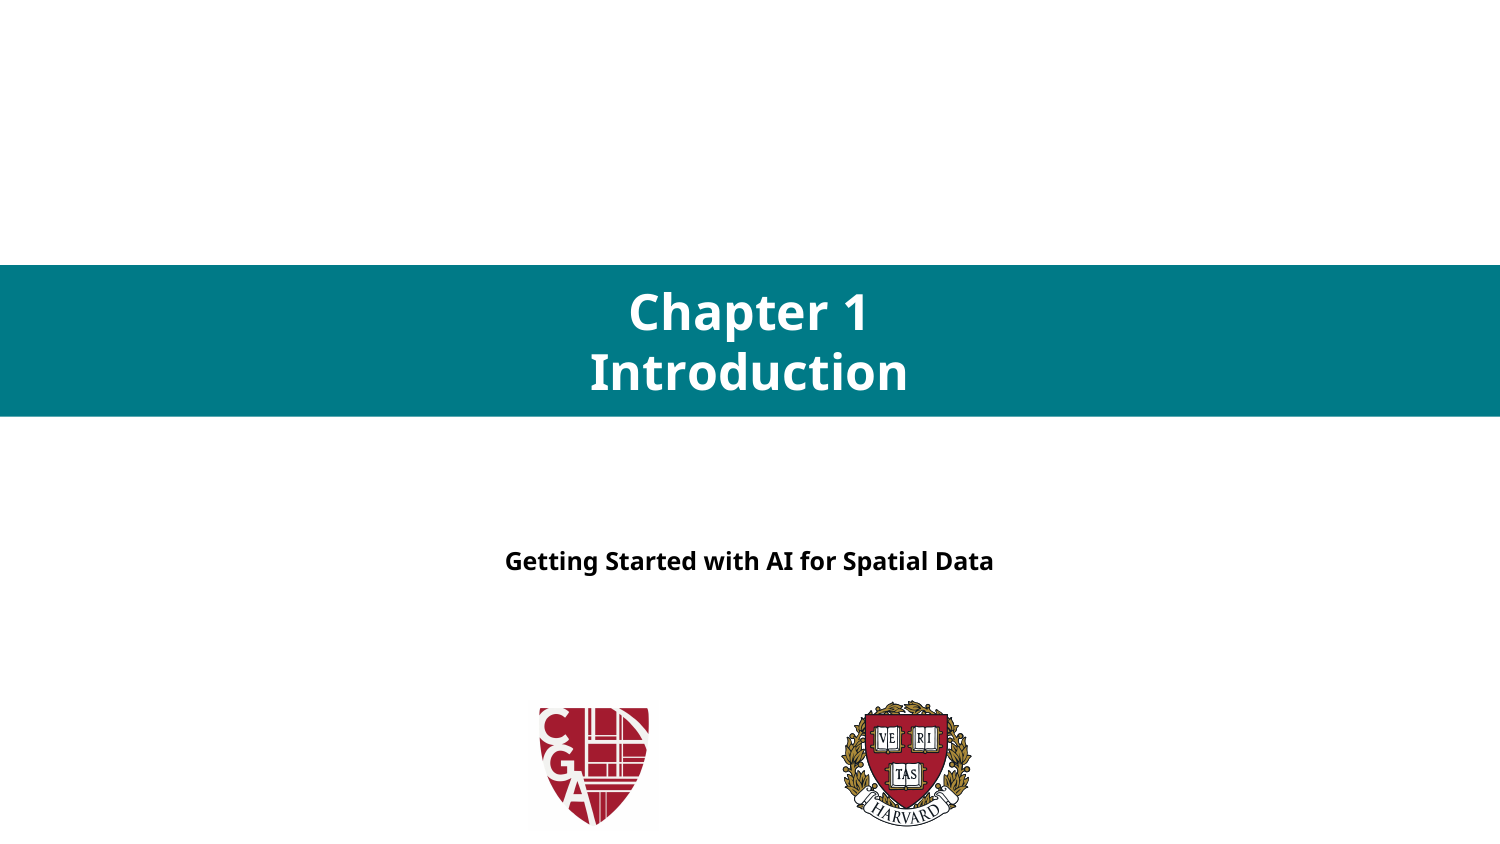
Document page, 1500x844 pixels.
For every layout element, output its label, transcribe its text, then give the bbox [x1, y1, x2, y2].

text_box Chapter 1 Introduction [0, 265, 1500, 417]
text_box Getting Started with AI for Spatial Data [39, 545, 1461, 576]
picture [841, 700, 972, 828]
picture [528, 700, 659, 831]
